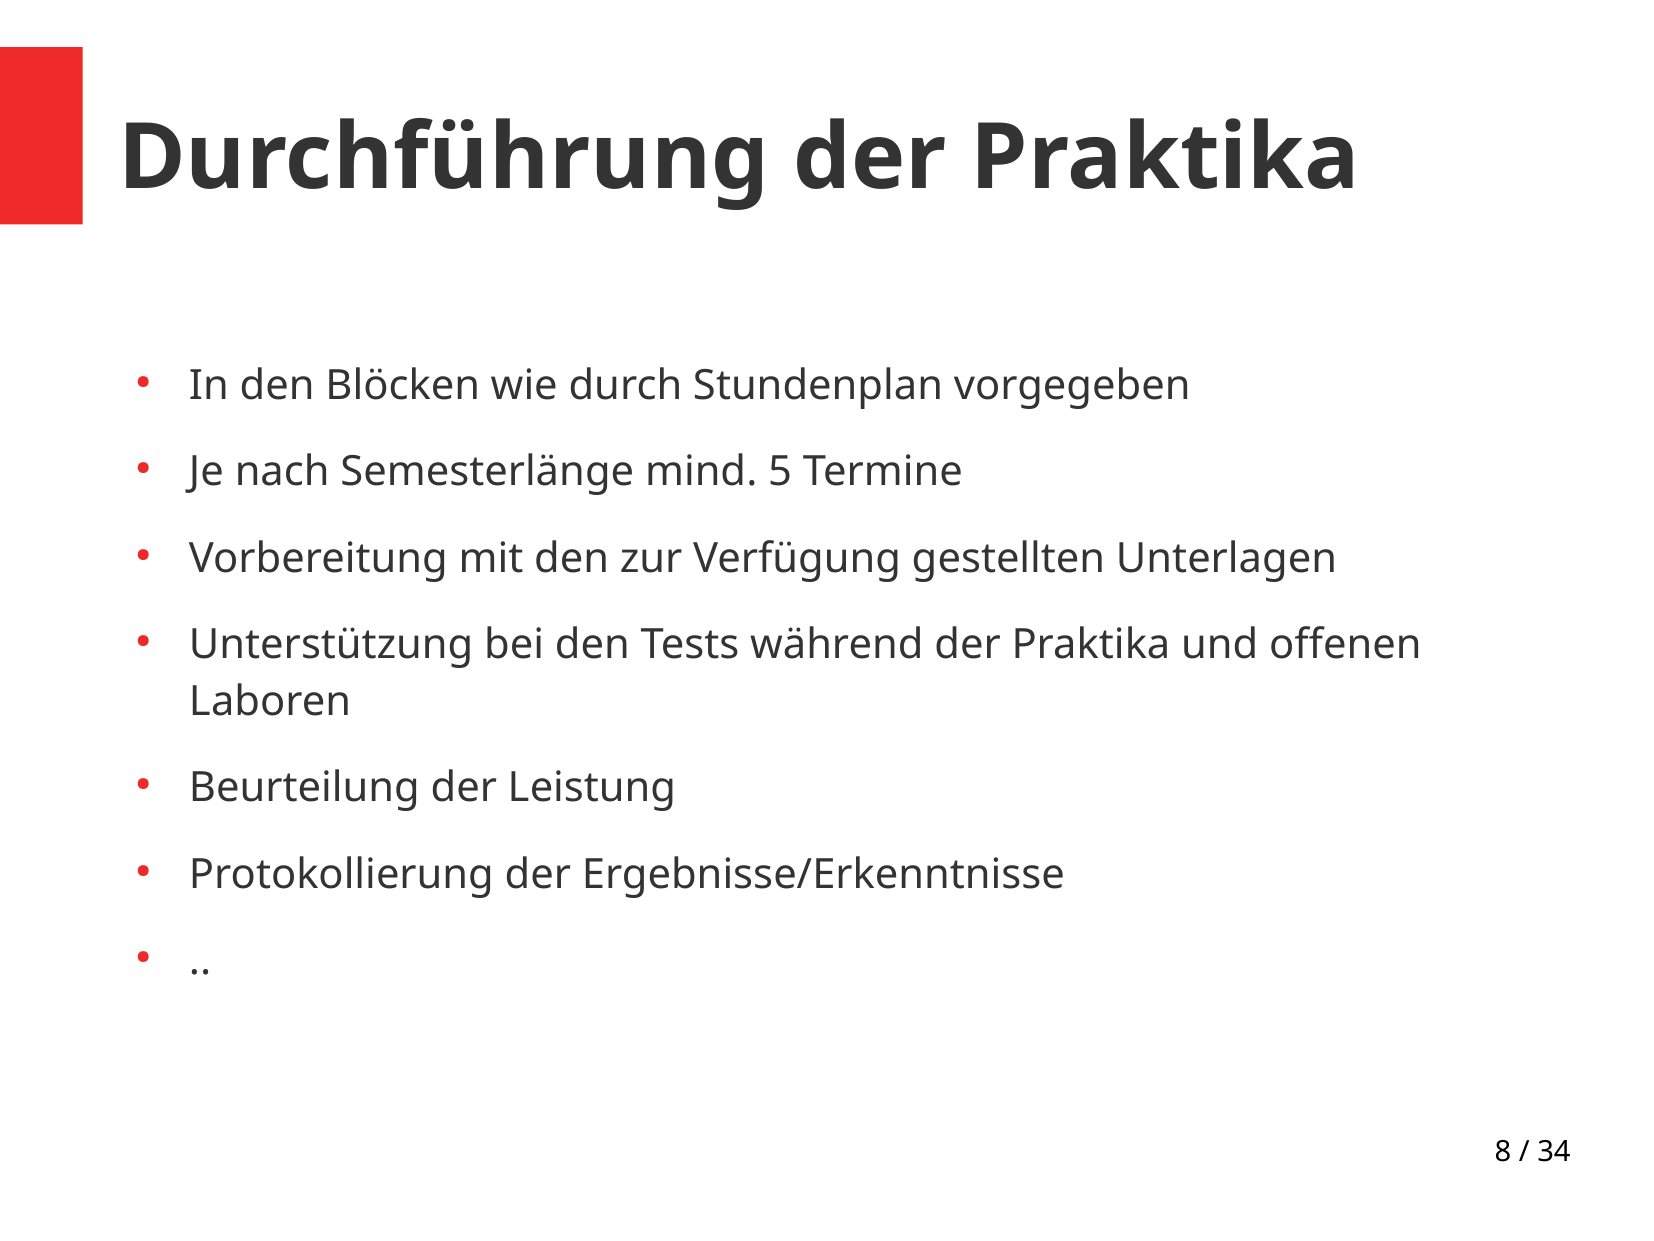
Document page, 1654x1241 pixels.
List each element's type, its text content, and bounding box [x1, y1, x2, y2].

title Durchführung der Praktika [118, 49, 1571, 257]
list In den Blöcken wie durch Stundenplan vorgegeben Je nach Semesterlänge mind. 5 Termine Vorbereitung mit den zur Verfügung gestellten Unterlagen Unterstützung bei den Tests während der Praktika und offenen Laboren Beurteilung der Leistung Protokollierung der Ergebnisse/Erkenntnisse .. [118, 354, 1536, 1074]
